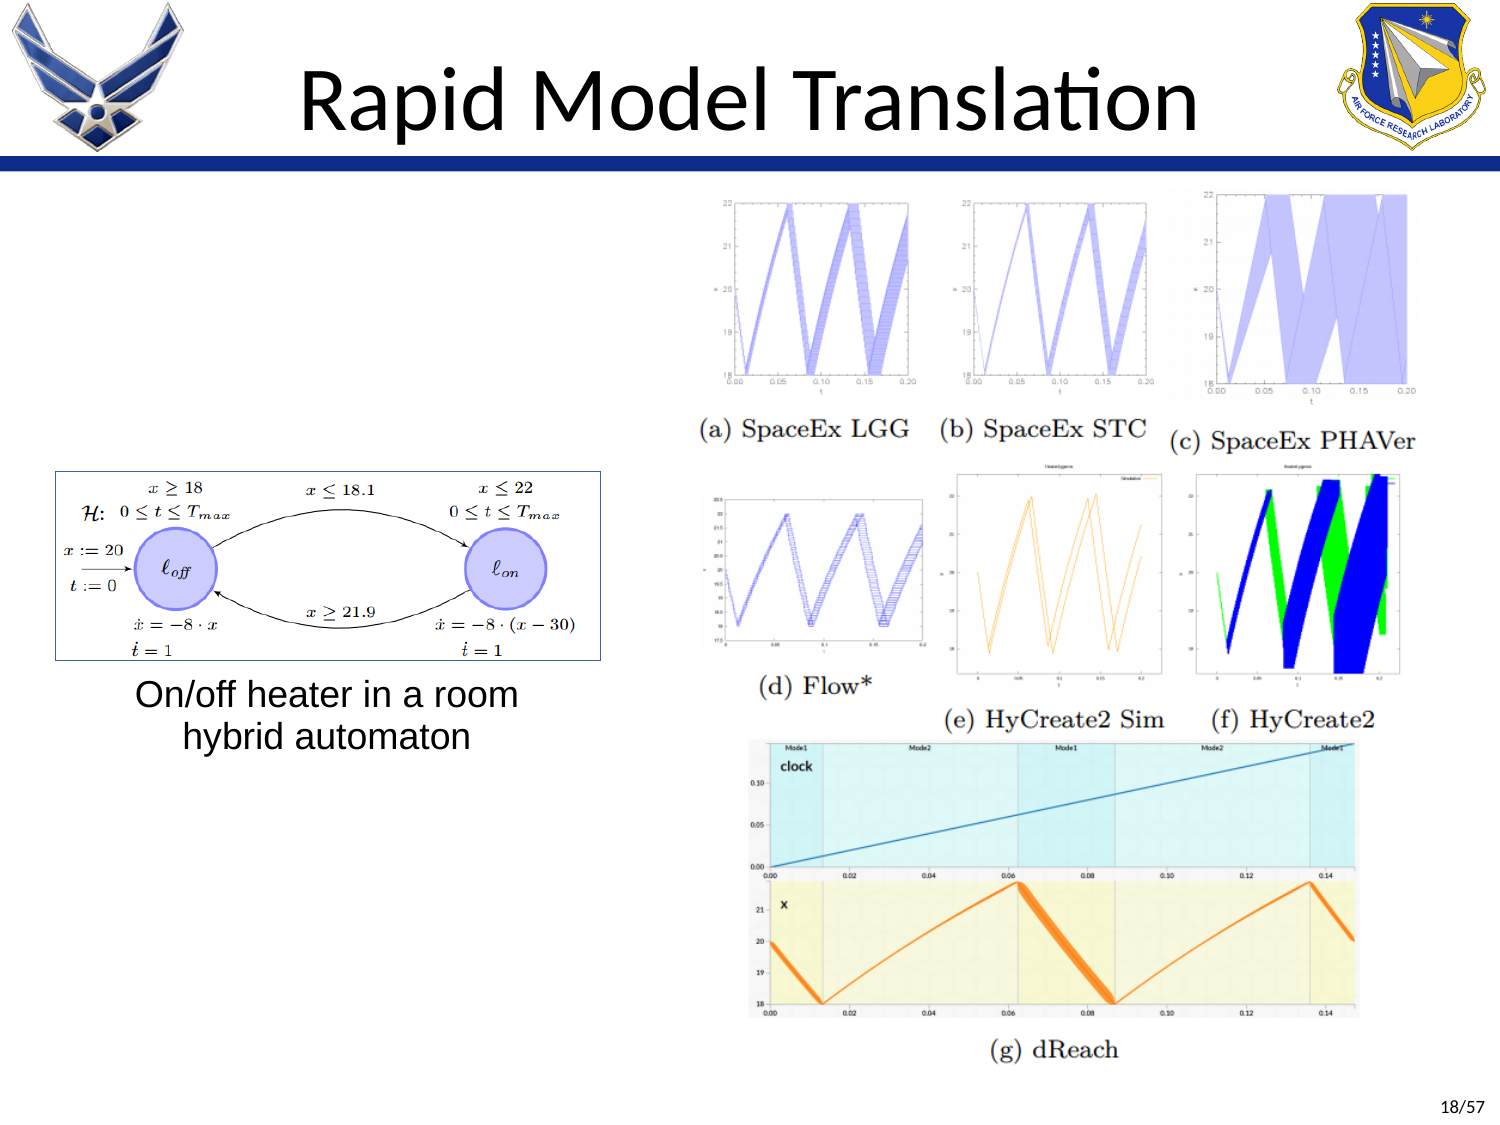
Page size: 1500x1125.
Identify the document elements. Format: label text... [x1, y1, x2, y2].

picture [1425, 3, 1486, 151]
picture [55, 471, 601, 661]
picture [2, 0, 75, 156]
text_box On/off heater in a room hybrid automaton [120, 666, 535, 766]
picture [690, 187, 1441, 1066]
title Rapid Model Translation [75, 0, 1425, 188]
